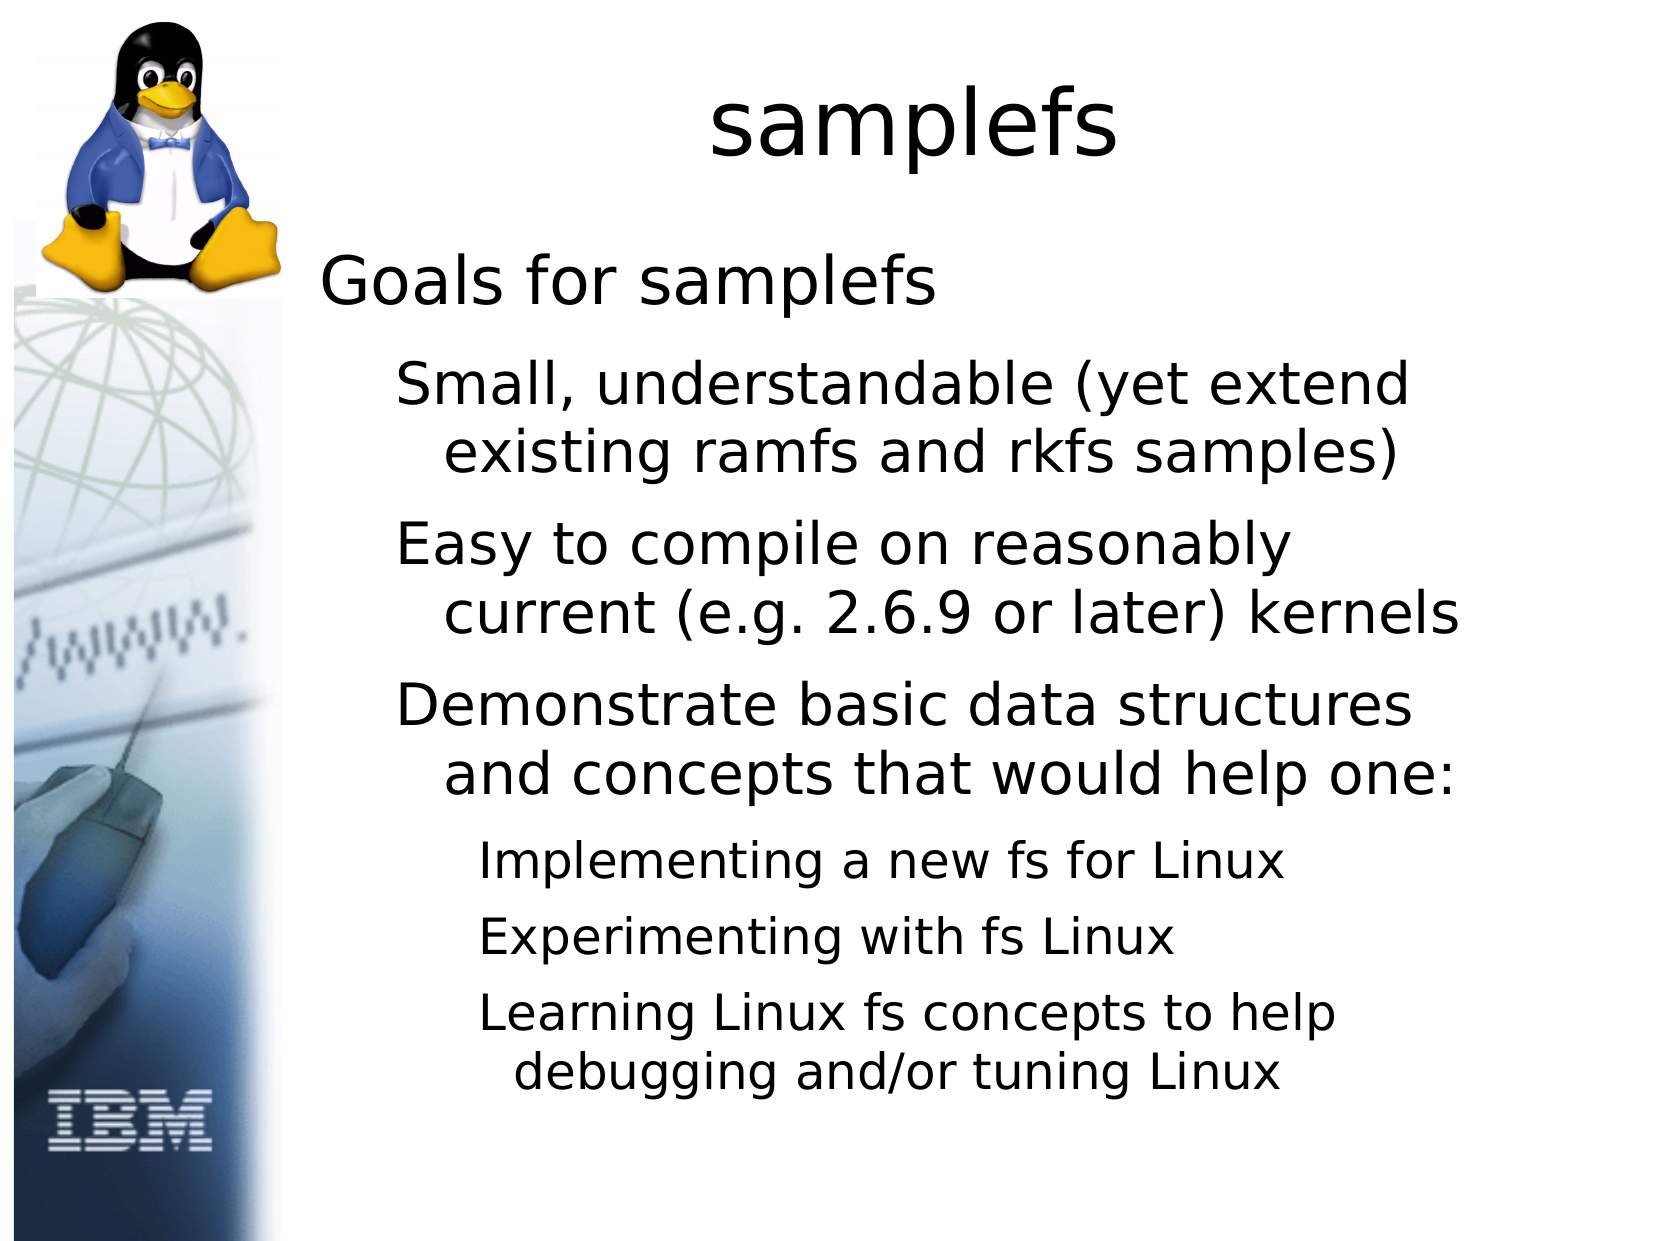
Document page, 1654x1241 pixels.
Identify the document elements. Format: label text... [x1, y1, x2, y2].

title samplefs [301, 39, 1528, 209]
list Goals for samplefs Small, understandable (yet extend existing ramfs and rkfs samples) Easy to compile on reasonably current (e.g. 2.6.9 or later) kernels Demonstrate basic data structures and concepts that would help one: Implementing a new fs for Linux Experimenting with fs Linux Learning Linux fs concepts to help debugging and/or tuning Linux [301, 243, 1520, 1182]
